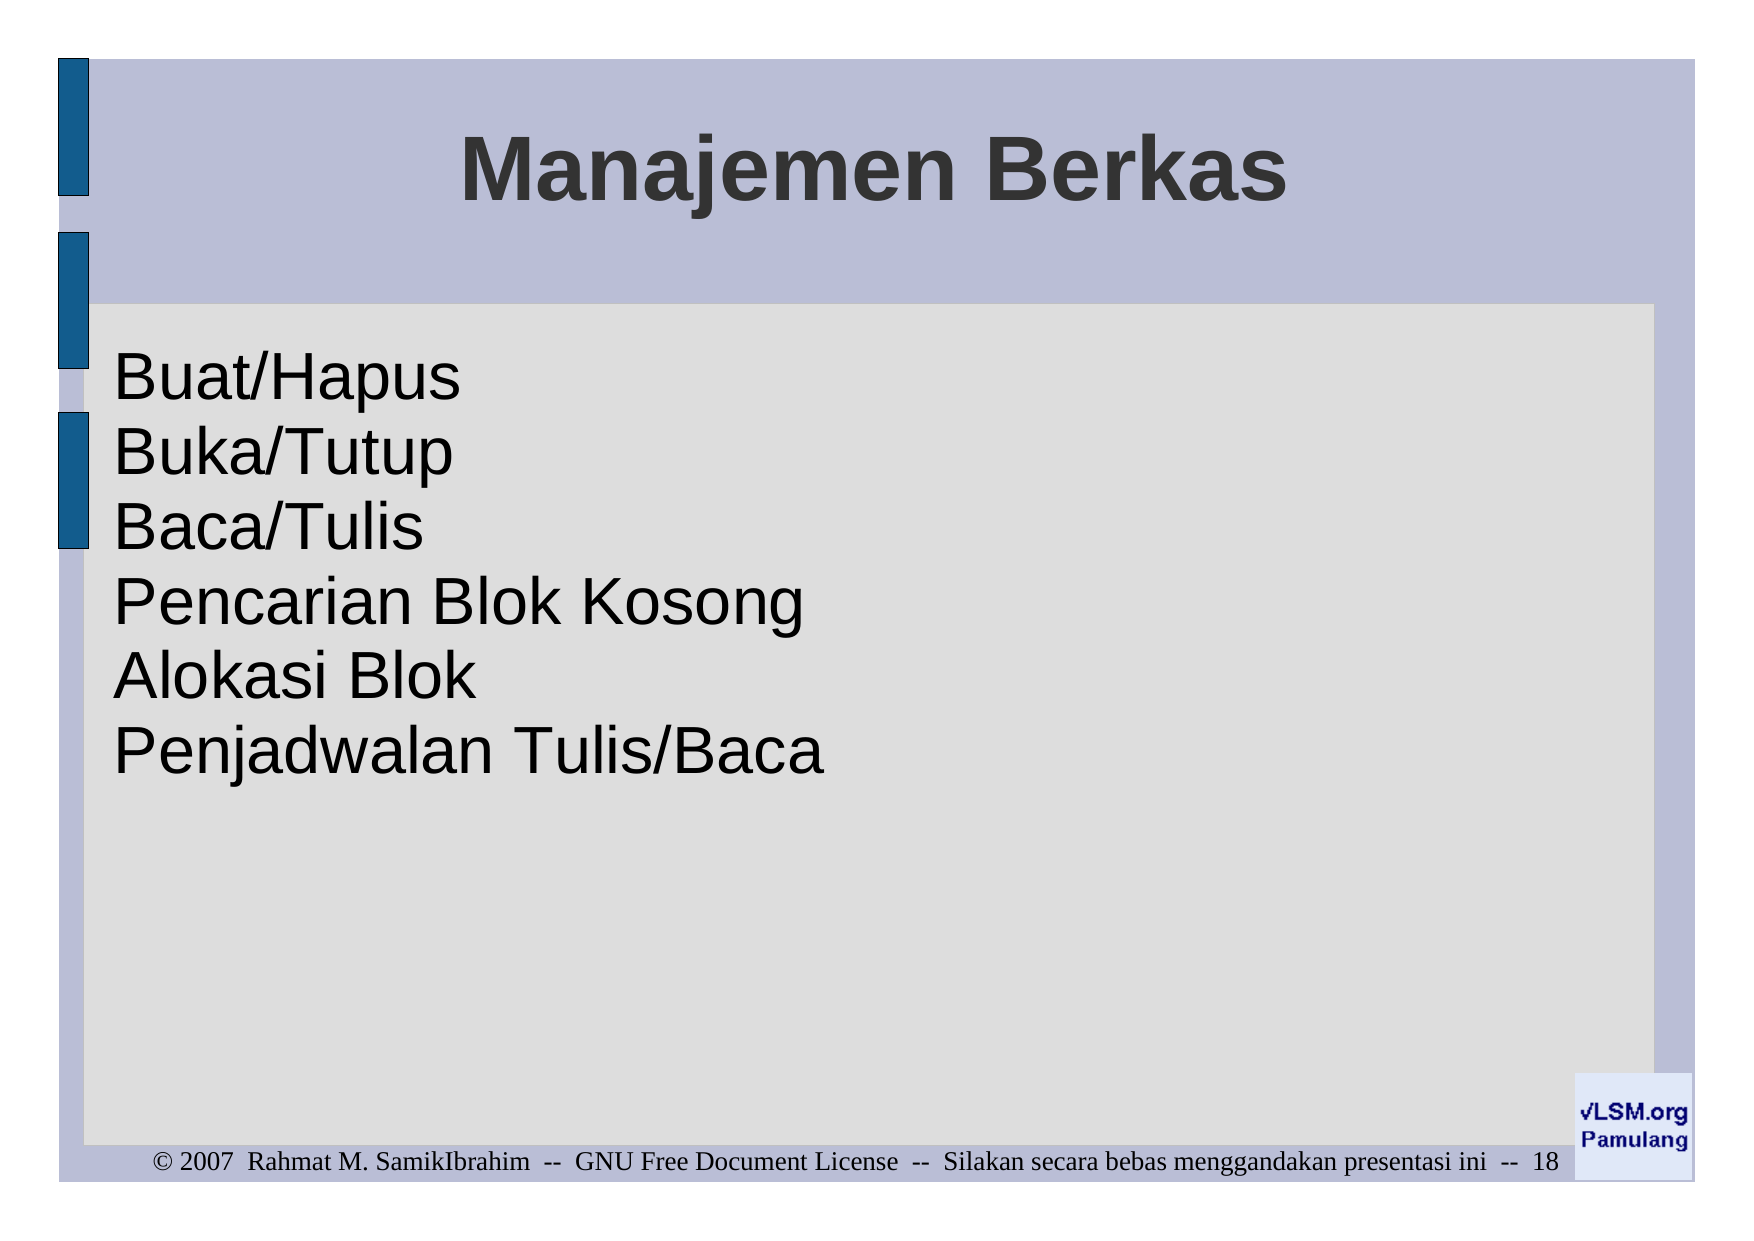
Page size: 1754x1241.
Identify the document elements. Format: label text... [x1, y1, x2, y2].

title Manajemen Berkas [95, 74, 1655, 263]
list Buat/Hapus Buka/Tutup Baca/Tulis Pencarian Blok Kosong Alokasi Blok Penjadwalan Tulis/Baca [96, 339, 1656, 922]
picture [1575, 1073, 1692, 1180]
